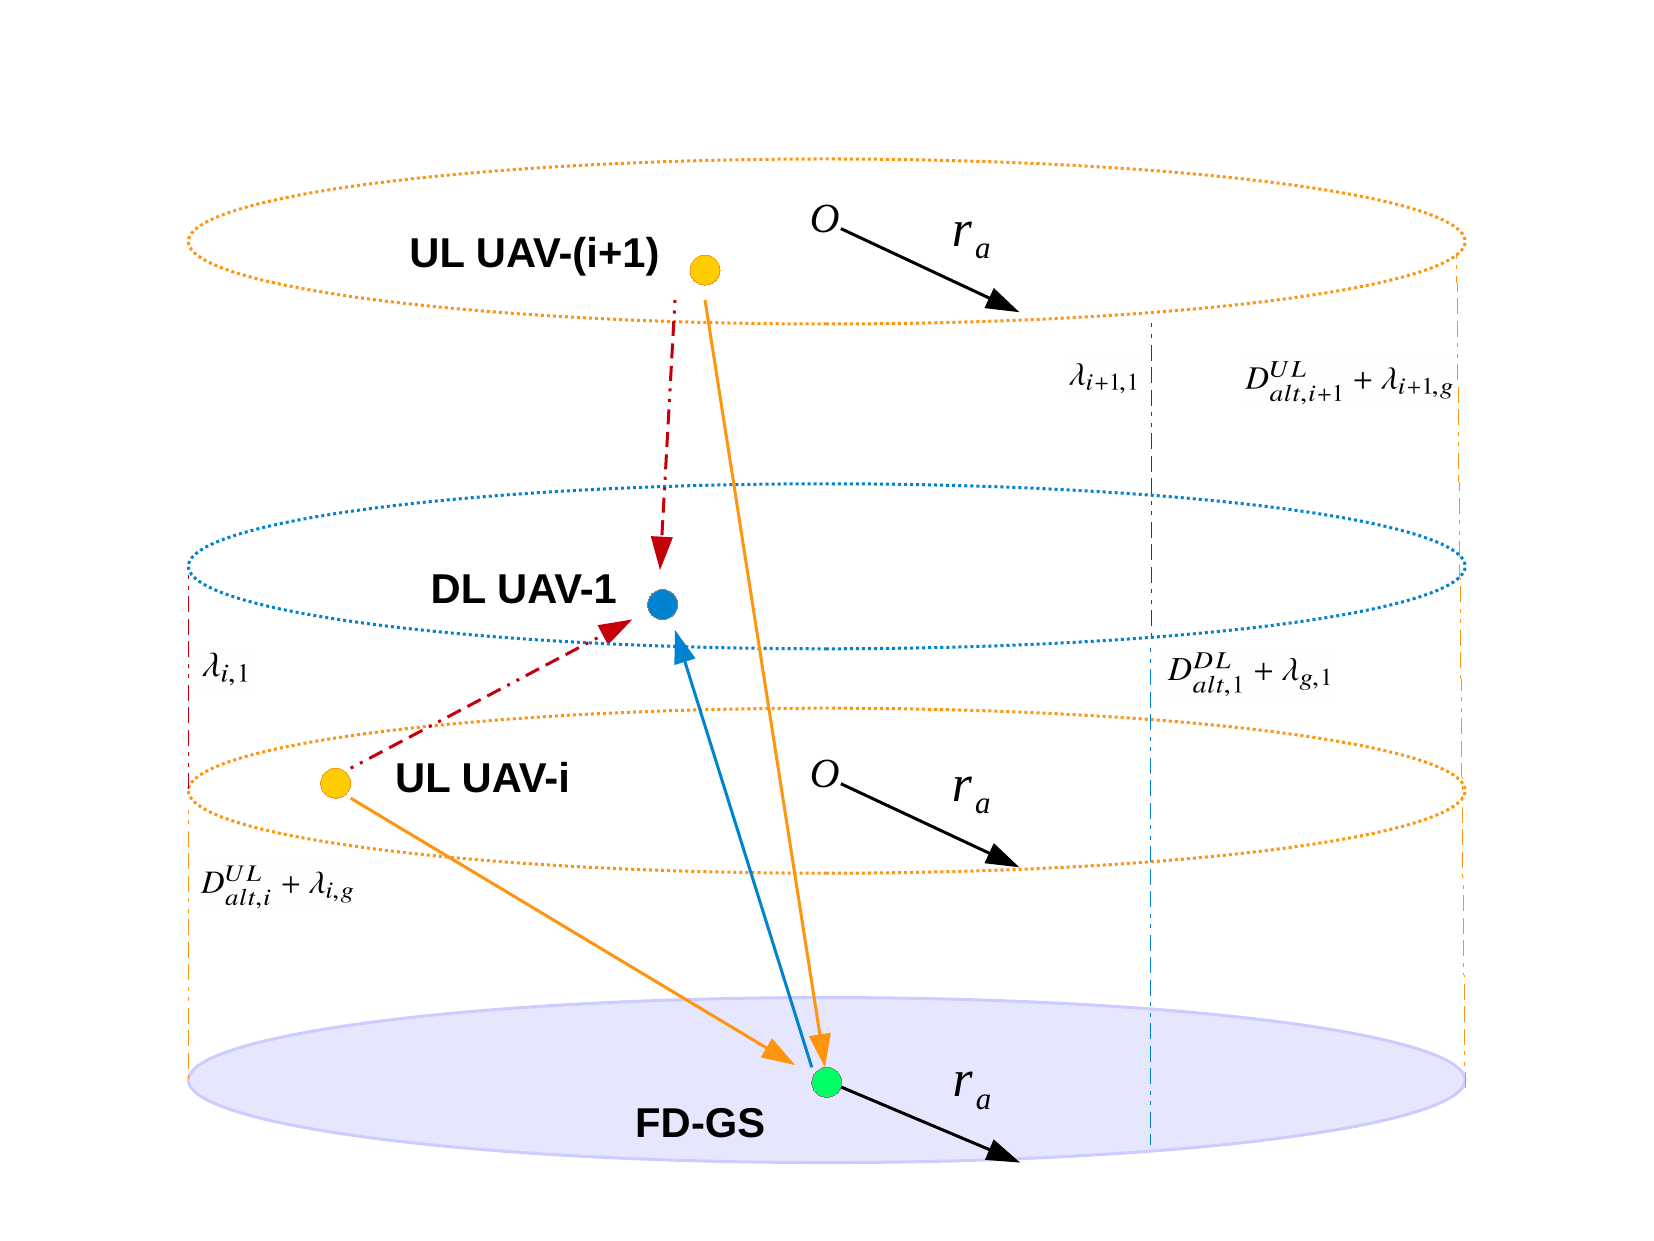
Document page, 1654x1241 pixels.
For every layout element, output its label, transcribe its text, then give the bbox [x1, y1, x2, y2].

picture [201, 859, 355, 910]
chart [944, 754, 999, 821]
text_box [188, 997, 1465, 1163]
chart [803, 750, 847, 797]
text_box [690, 255, 721, 286]
text_box DL UAV-1 [415, 558, 633, 622]
text_box UL UAV-(i+1) [394, 222, 676, 286]
text_box UL UAV-i [380, 747, 586, 811]
chart [944, 199, 999, 266]
chart [803, 195, 847, 242]
text_box [647, 589, 678, 620]
text_box FD-GS [620, 1092, 781, 1156]
picture [1245, 358, 1456, 406]
picture [198, 648, 256, 693]
chart [945, 1050, 1000, 1116]
picture [1167, 648, 1330, 697]
text_box [320, 768, 351, 799]
picture [1065, 359, 1141, 394]
